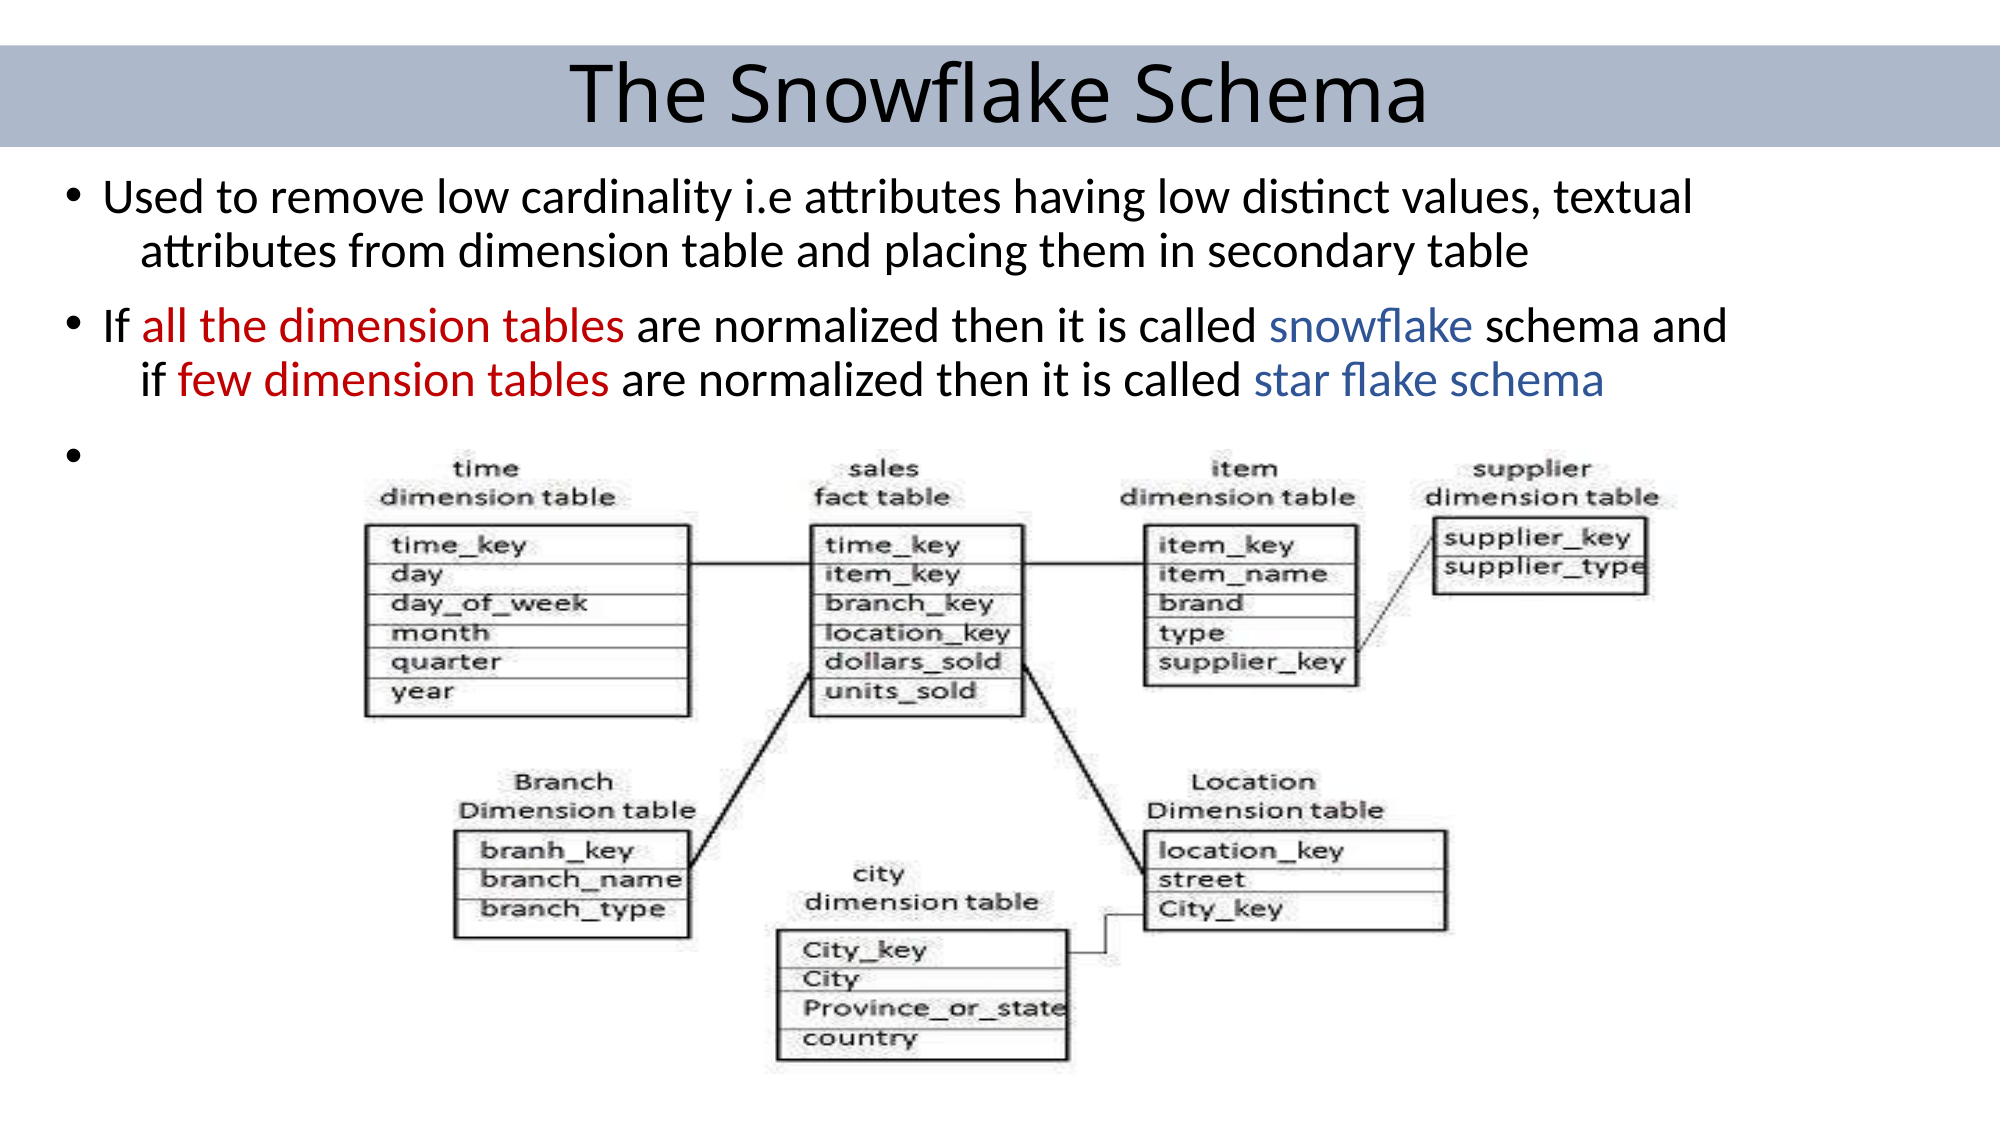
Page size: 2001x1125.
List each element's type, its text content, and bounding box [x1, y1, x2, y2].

title The Snowflake Schema [0, 45, 2000, 147]
list Used to remove low cardinality i.e attributes having low distinct values, textual attributes from dimension table and placing them in secondary table If all the dimension tables are normalized then it is called snowflake schema and if few dimension tables are normalized then it is called star flake schema [49, 162, 1775, 877]
picture [343, 450, 1678, 1080]
